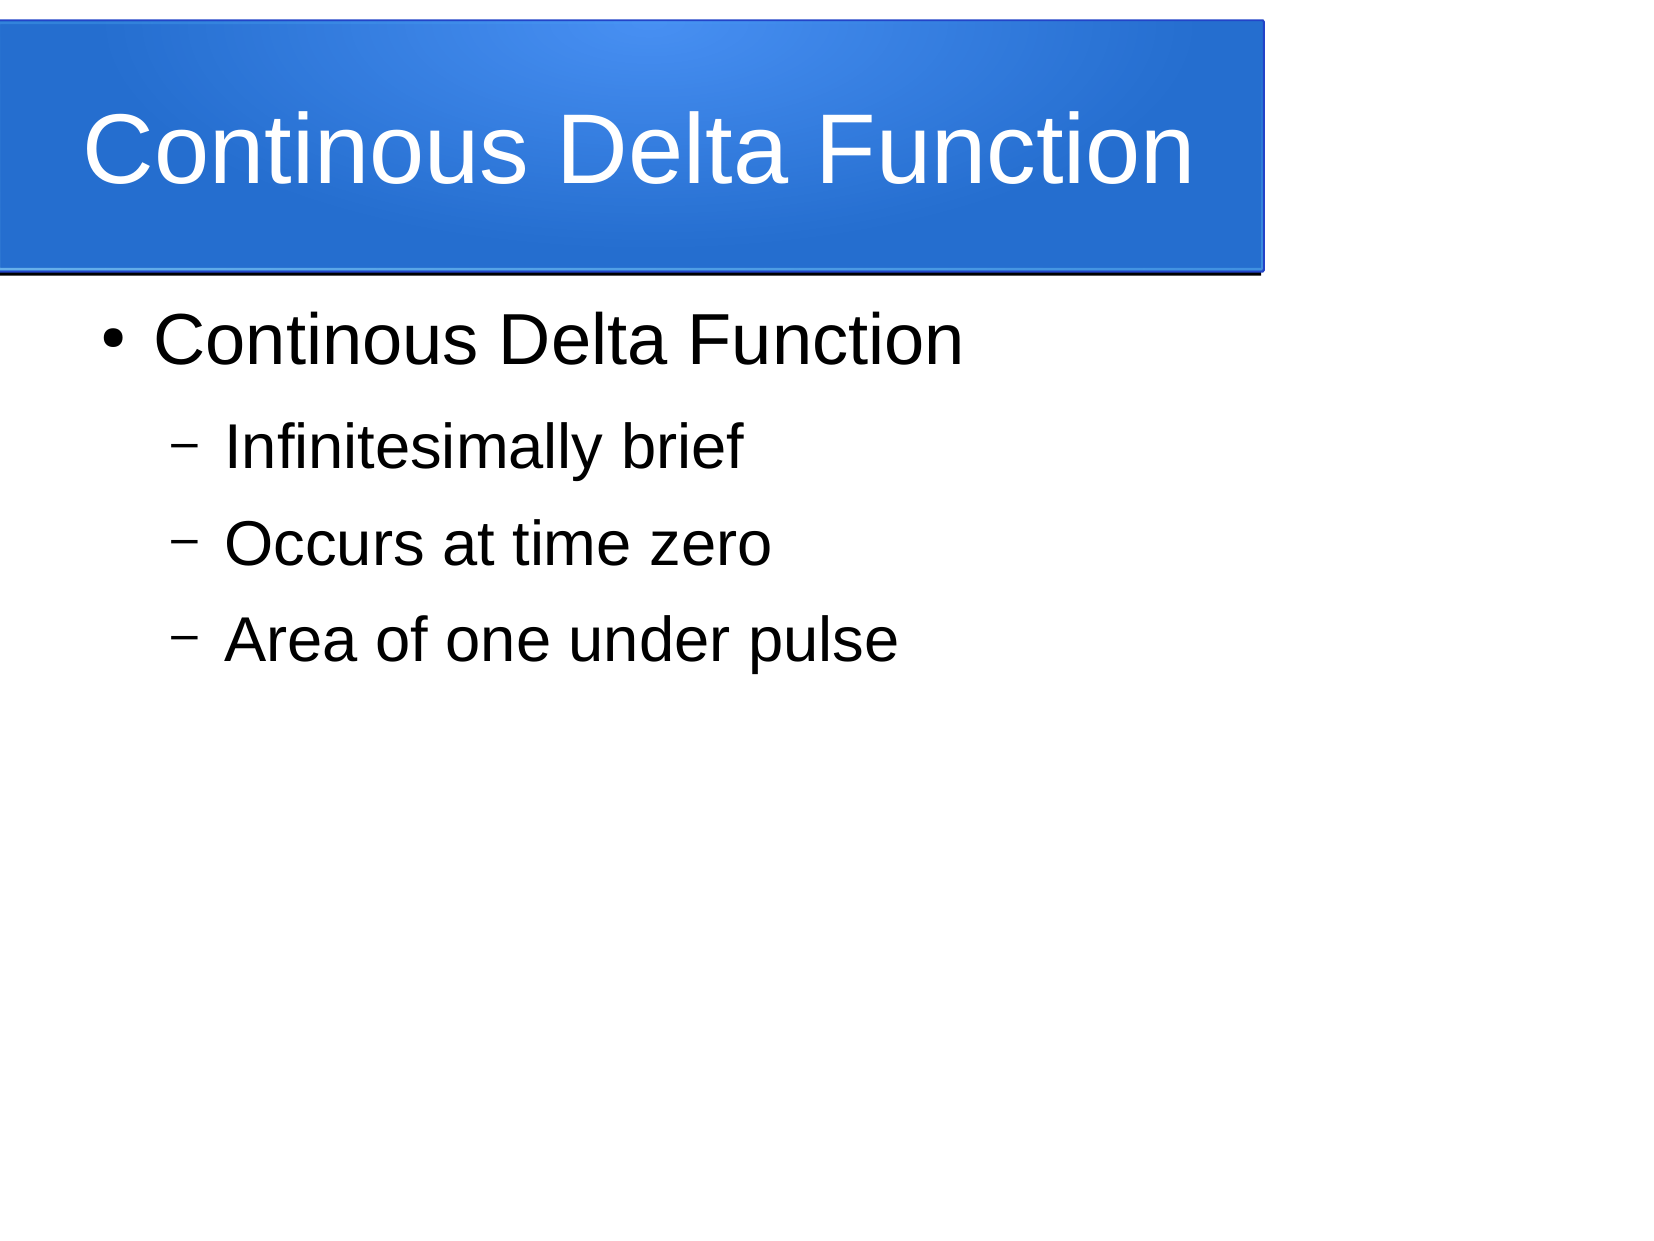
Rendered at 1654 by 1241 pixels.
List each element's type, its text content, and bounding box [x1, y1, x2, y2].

list Continous Delta Function Infinitesimally brief Occurs at time zero Area of one under pulse [82, 299, 1571, 1019]
title Continous Delta Function [82, 47, 1235, 252]
